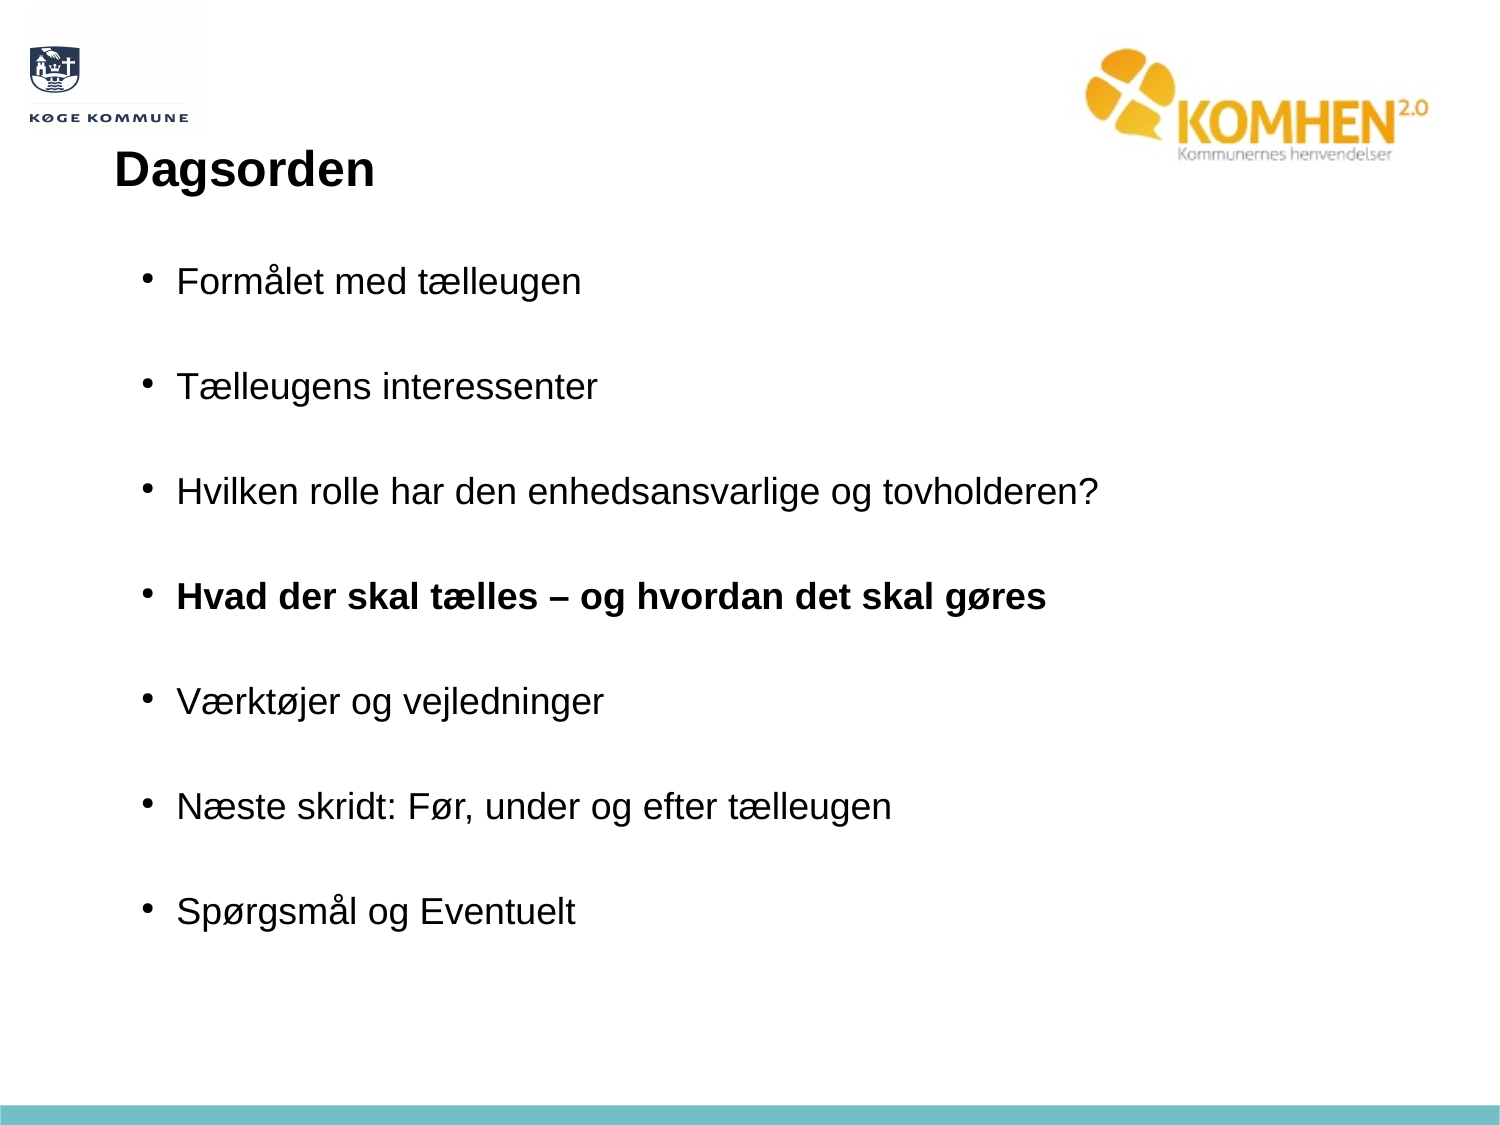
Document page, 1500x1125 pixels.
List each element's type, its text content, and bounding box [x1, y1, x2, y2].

picture [30, 3, 203, 133]
text_box Dagsorden [100, 90, 1435, 244]
text_box Formålet med tælleugen Tælleugens interessenter Hvilken rolle har den enhedsansvarlige og tovholderen? Hvad der skal tælles – og hvordan det skal gøres Værktøjer og vejledninger Næste skridt: Før, under og efter tælleugen Spørgsmål og Eventuelt [90, 240, 1426, 949]
text_box [0, 1105, 1500, 1125]
picture [1069, 30, 1440, 186]
